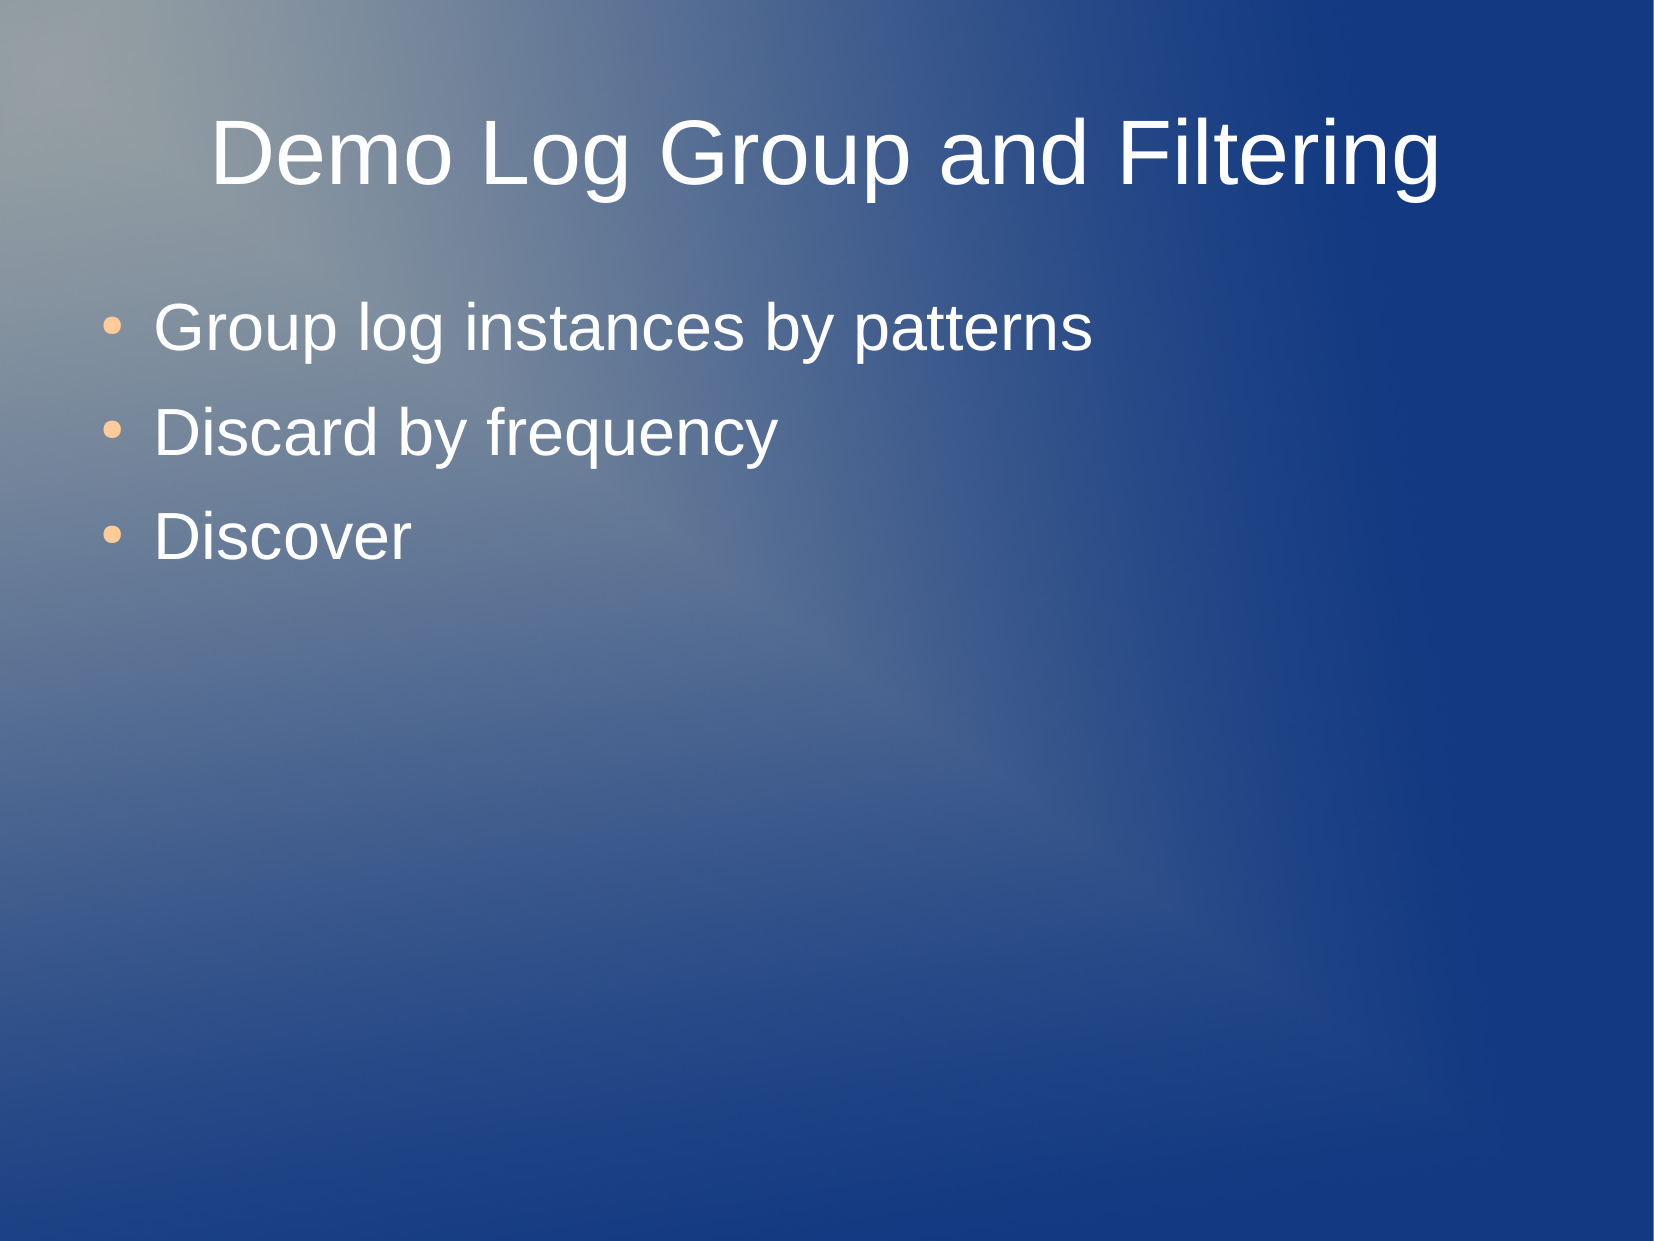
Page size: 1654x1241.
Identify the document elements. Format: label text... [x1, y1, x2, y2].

title Demo Log Group and Filtering [82, 56, 1571, 250]
picture [0, 0, 1654, 1241]
list Group log instances by patterns Discard by frequency Discover [82, 290, 1571, 1094]
